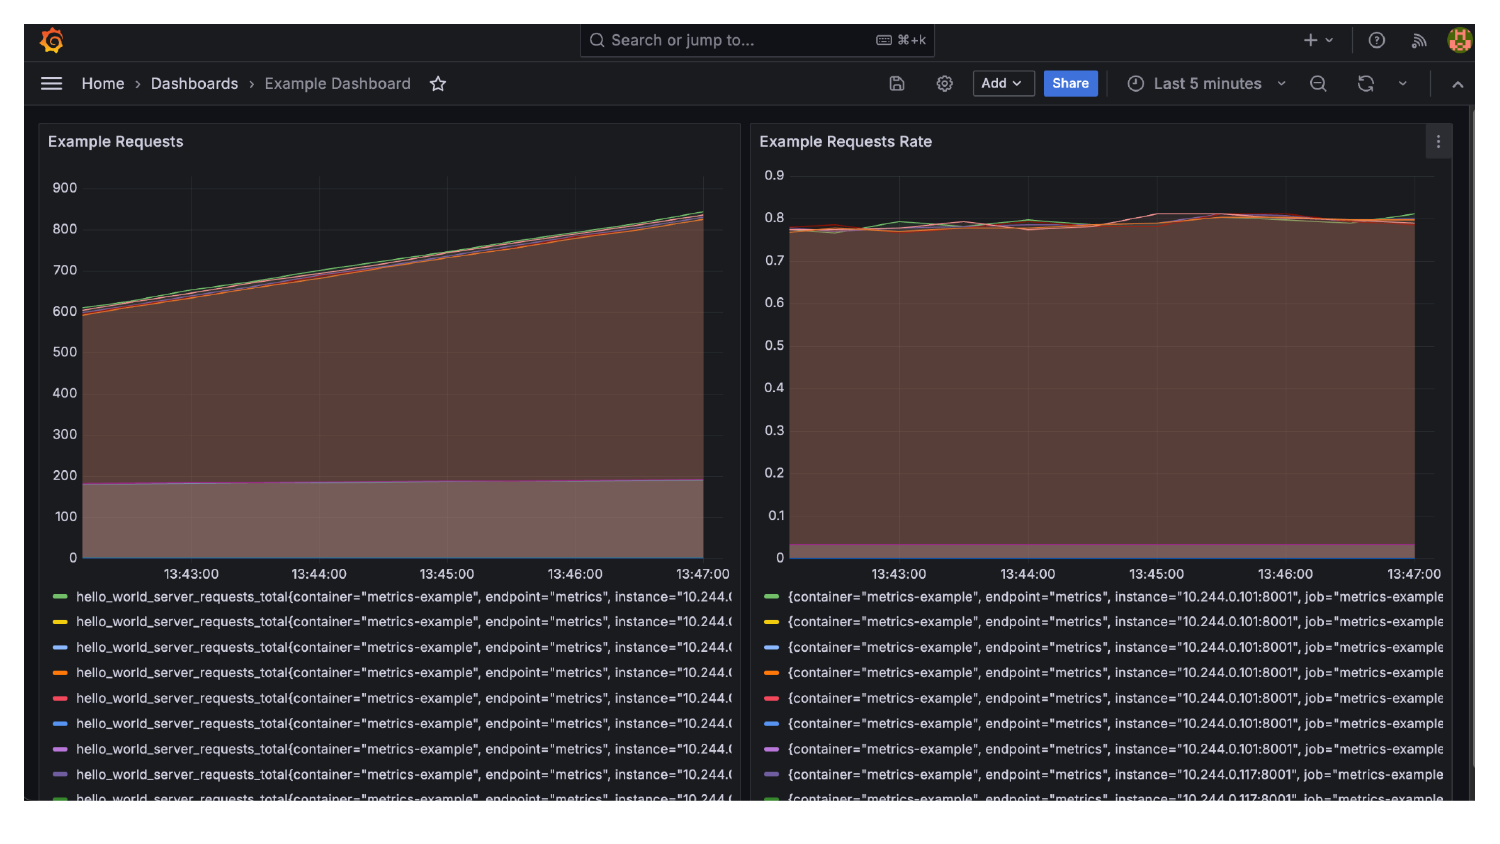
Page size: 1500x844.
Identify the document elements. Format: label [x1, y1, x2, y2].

picture [24, 24, 1475, 801]
